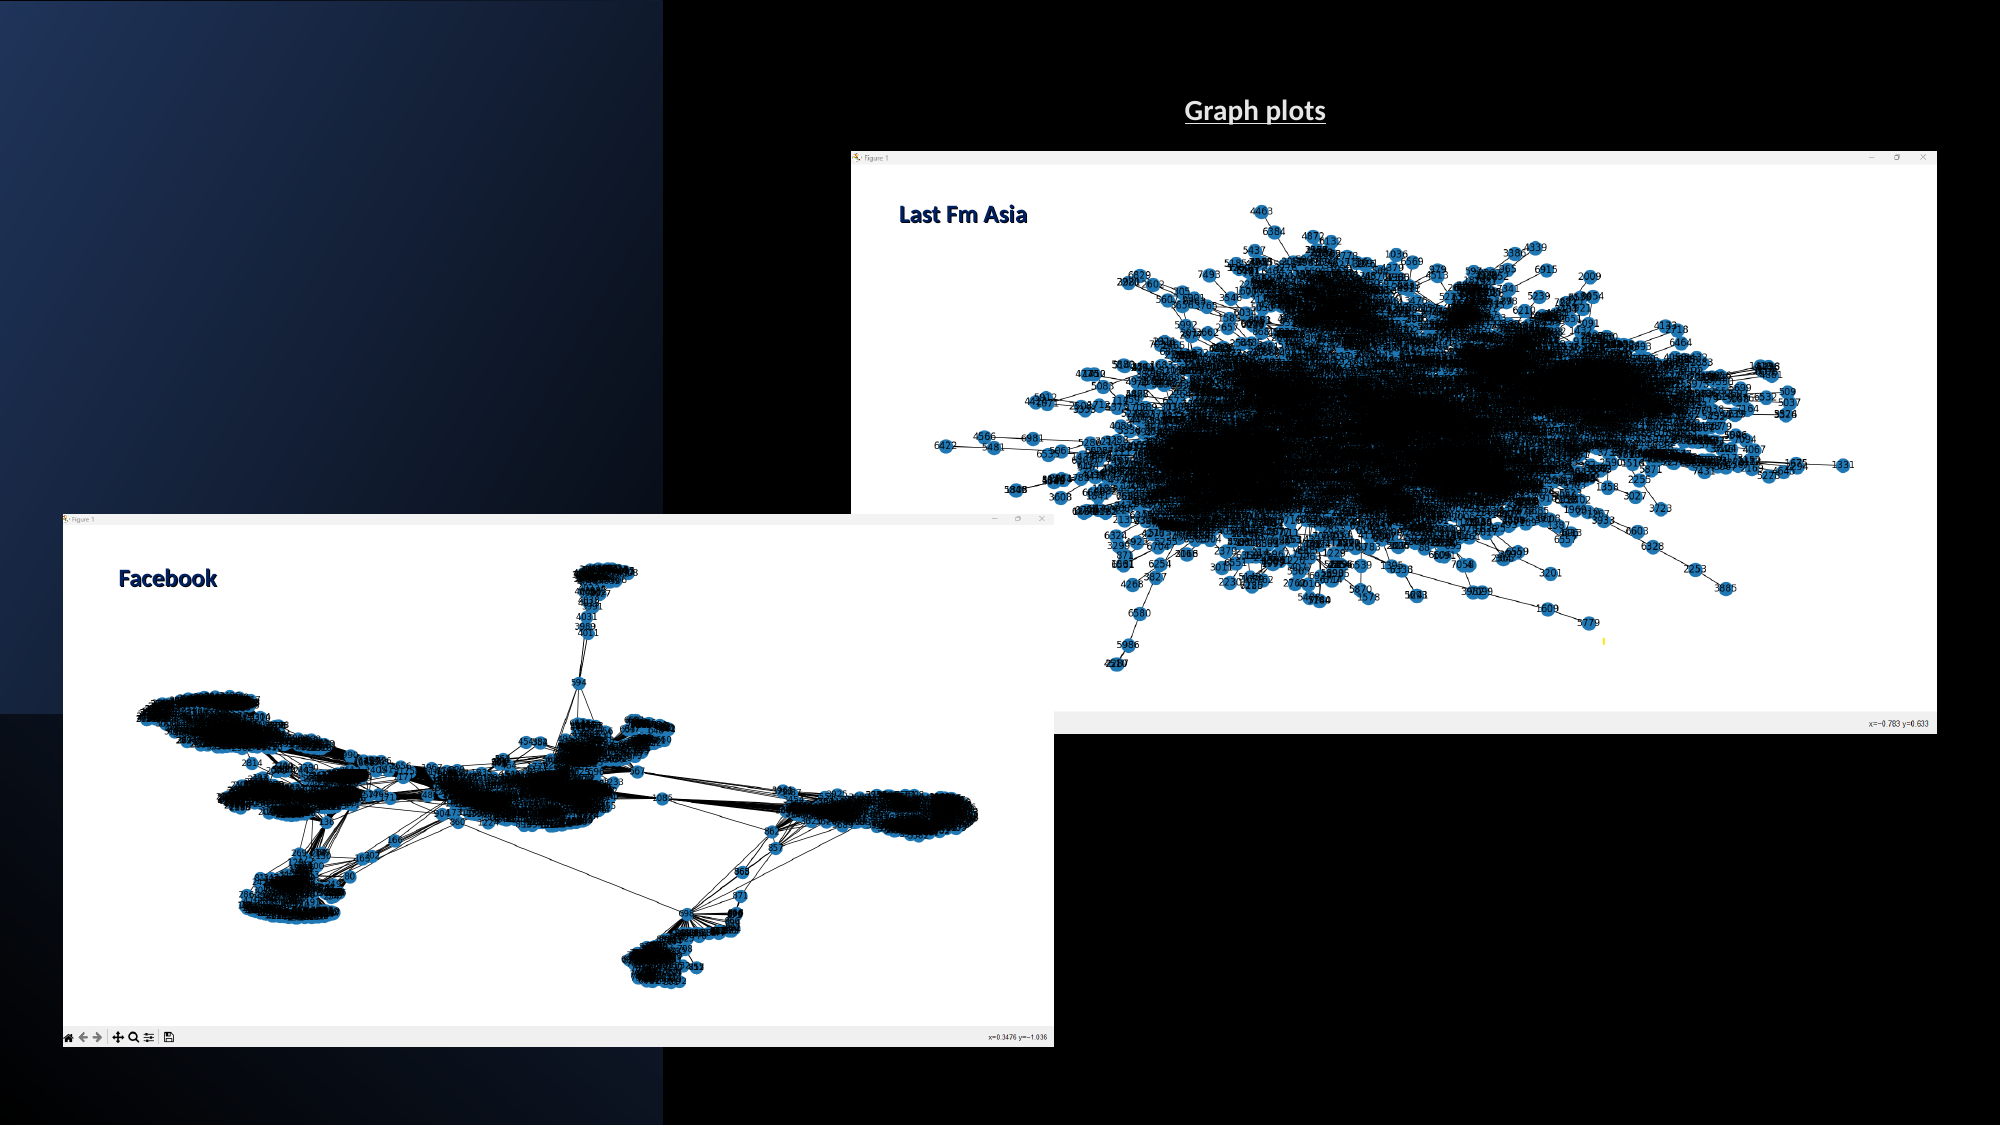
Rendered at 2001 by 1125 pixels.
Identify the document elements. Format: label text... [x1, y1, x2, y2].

text_box Graph plots [1169, 83, 2000, 135]
text_box Facebook [103, 553, 234, 600]
picture [63, 151, 1937, 1047]
text_box Last Fm Asia [884, 189, 2000, 236]
text_box [0, 0, 2000, 1125]
